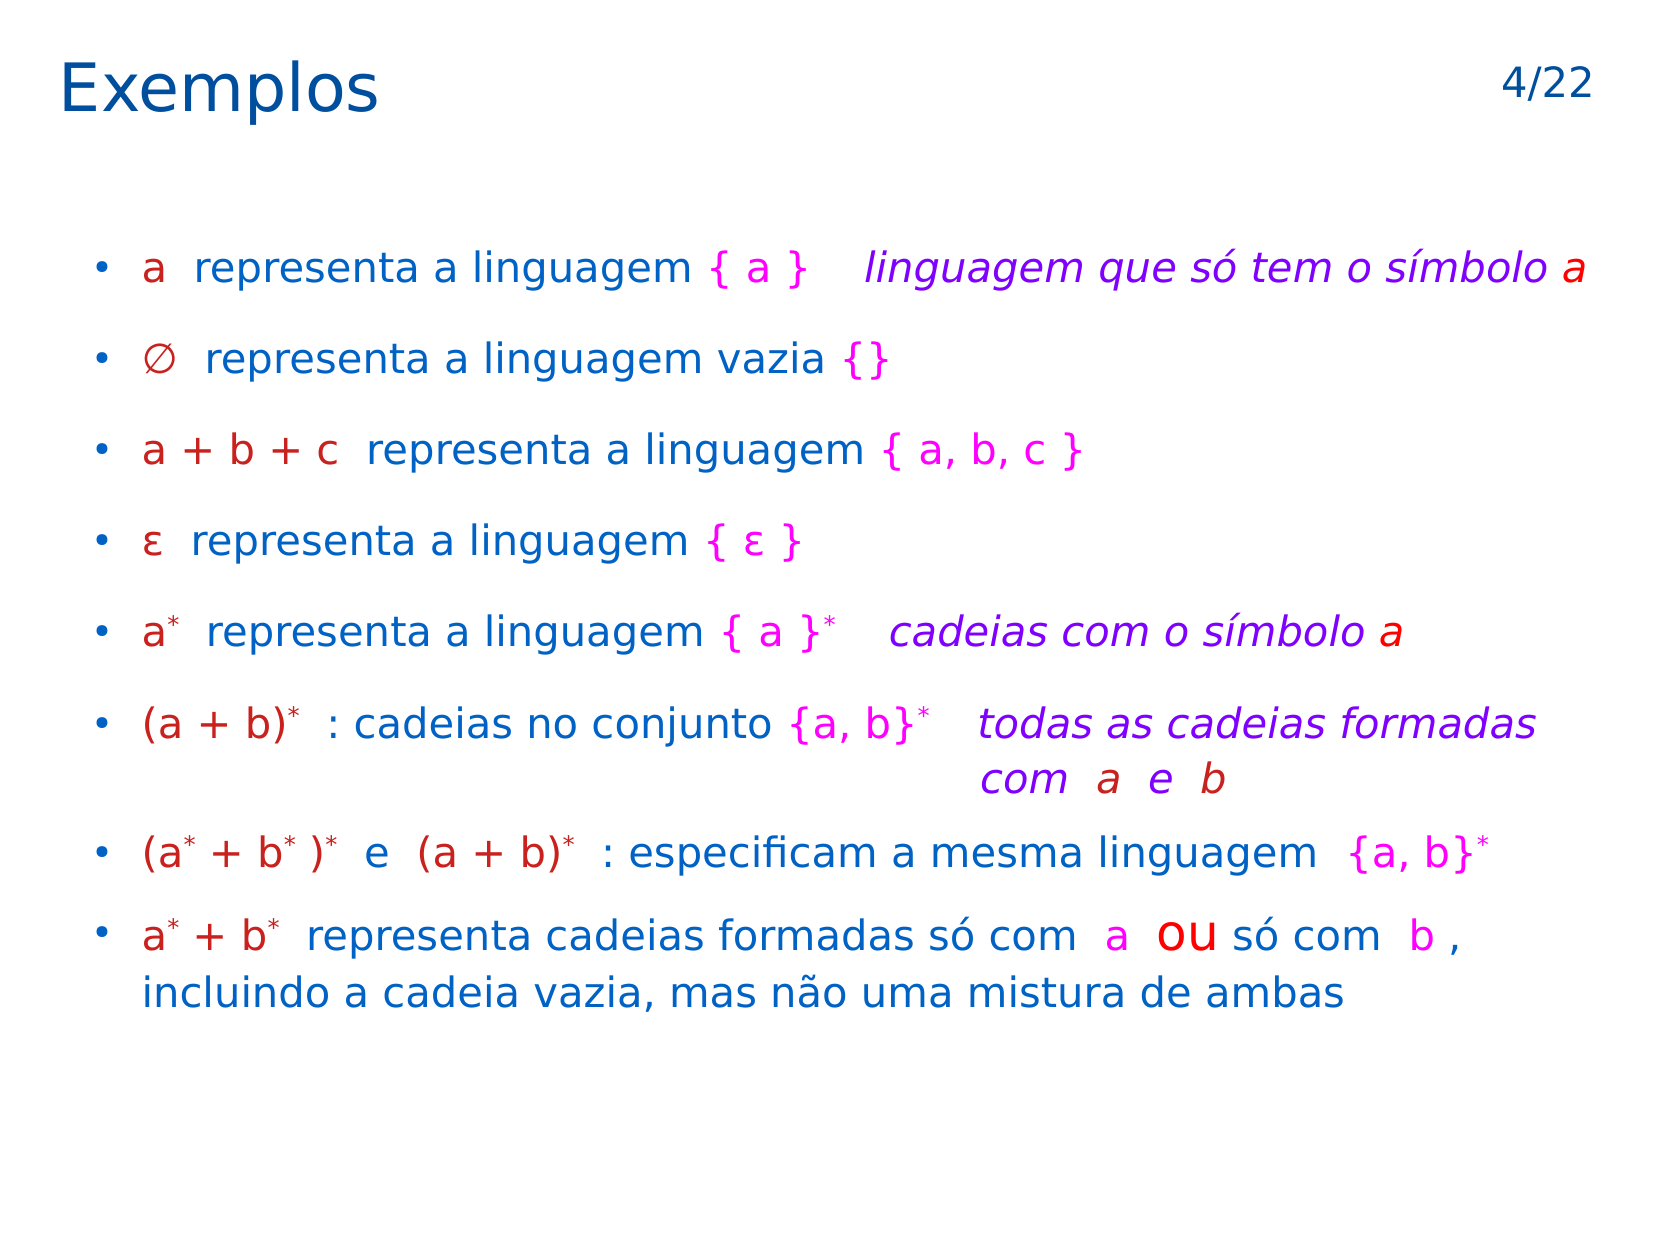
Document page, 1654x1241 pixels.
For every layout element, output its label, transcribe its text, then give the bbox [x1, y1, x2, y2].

list a representa a linguagem { a } linguagem que só tem o símbolo a ∅ representa a linguagem vazia {} a + b + c representa a linguagem { a, b, c } ε representa a linguagem { ε } a* representa a linguagem { a }* cadeias com o símbolo a (a + b)* : cadeias no conjunto {a, b}* todas as cadeias formadas com a e b (a* + b* )* e (a + b)* : especificam a mesma linguagem {a, b}* a* + b* representa cadeias formadas só com a ou só com b , incluindo a cadeia vazia, mas não uma mistura de ambas [59, 236, 1595, 1211]
title Exemplos [59, 29, 1625, 148]
